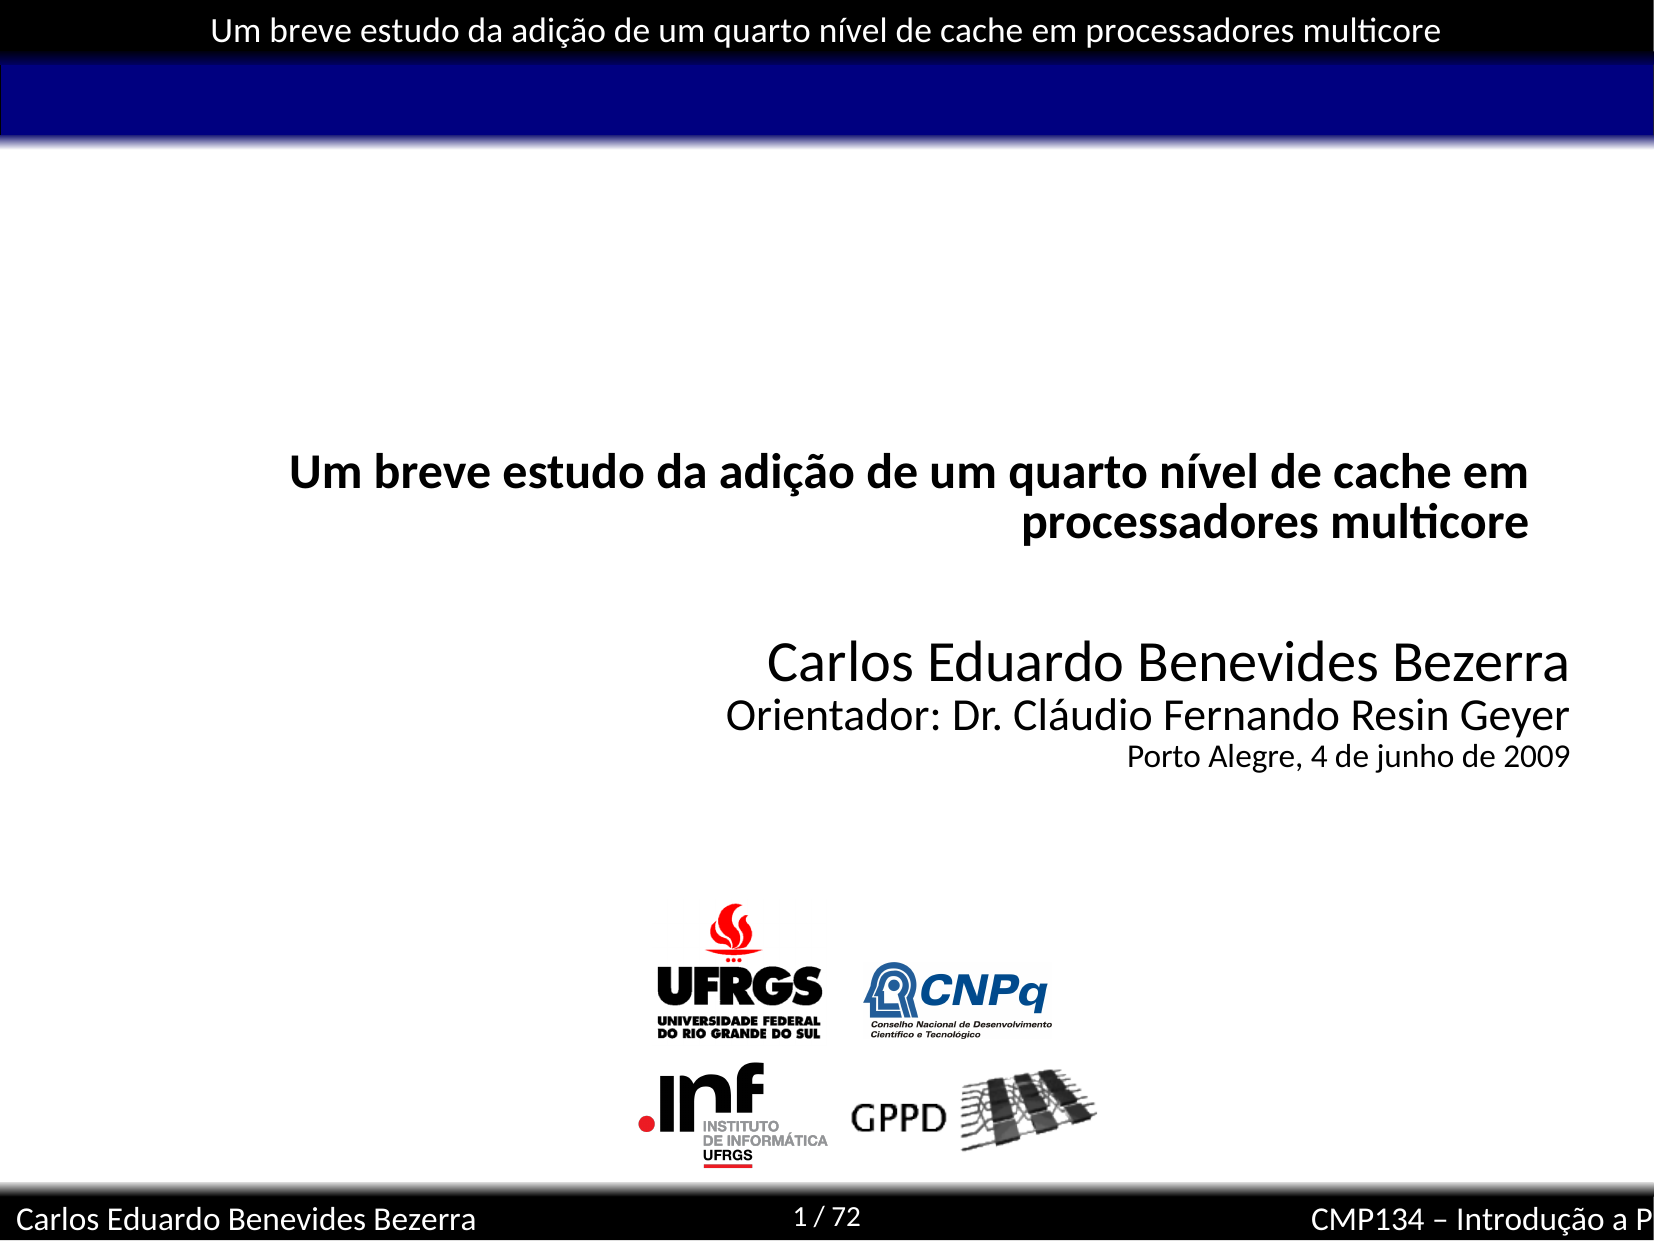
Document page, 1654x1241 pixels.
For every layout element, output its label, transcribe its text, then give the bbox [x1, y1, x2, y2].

title Um breve estudo da adição de um quarto nível de cache em processadores multicore [123, 367, 1530, 634]
picture [850, 1117, 1099, 1154]
picture [637, 1117, 835, 1174]
subtitle Carlos Eduardo Benevides Bezerra Orientador: Dr. Cláudio Fernando Resin Geyer Porto Alegre, 4 de junho de 2009 [82, 297, 1571, 1117]
